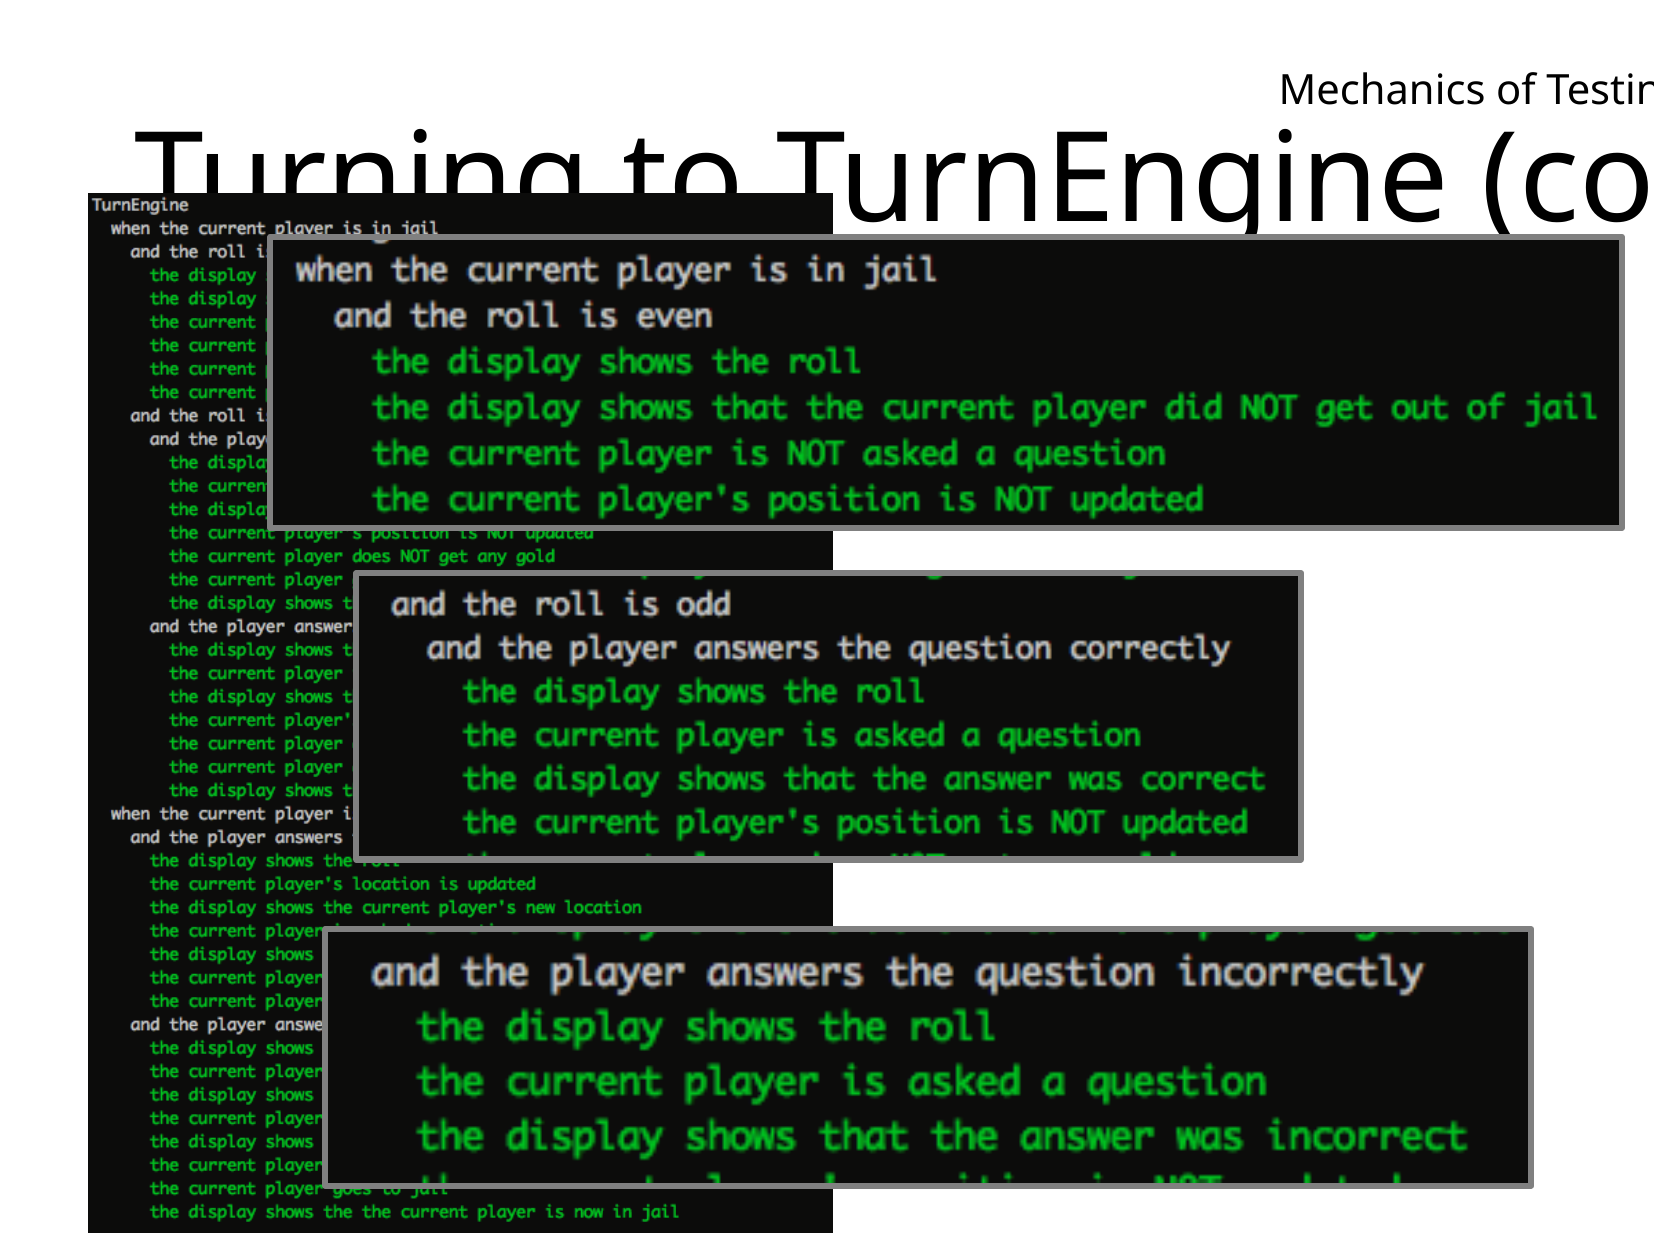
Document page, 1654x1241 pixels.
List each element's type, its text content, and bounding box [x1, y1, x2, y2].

picture [328, 932, 1529, 1183]
text_box Turning to TurnEngine (cont) [120, 80, 1508, 211]
picture [359, 576, 1299, 857]
picture [273, 239, 1619, 526]
text_box Mechanics of Testing [1263, 51, 1603, 106]
picture [88, 193, 833, 1233]
